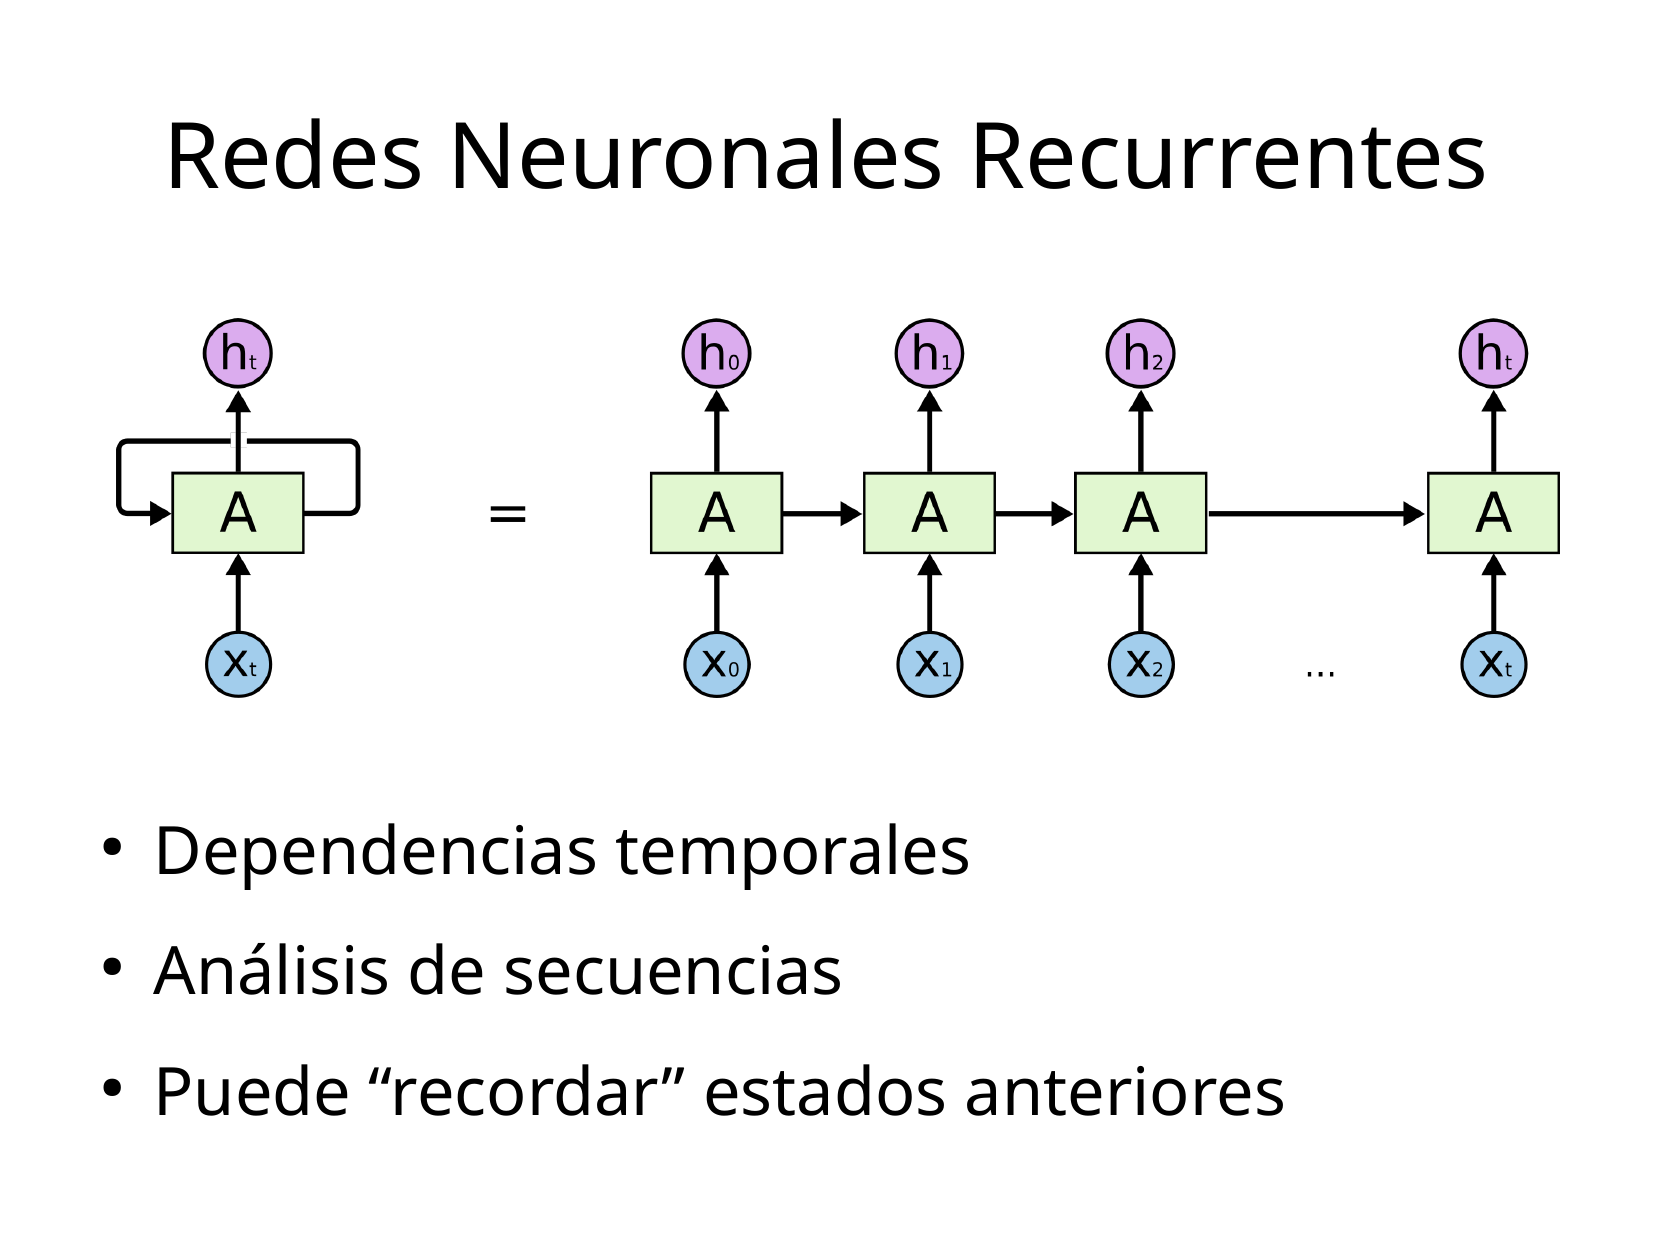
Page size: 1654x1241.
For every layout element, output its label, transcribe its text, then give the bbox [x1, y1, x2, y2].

title Redes Neuronales Recurrentes [82, 49, 1571, 257]
picture [116, 318, 1560, 698]
list Dependencias temporales Análisis de secuencias Puede “recordar” estados anteriores [82, 803, 1571, 1182]
